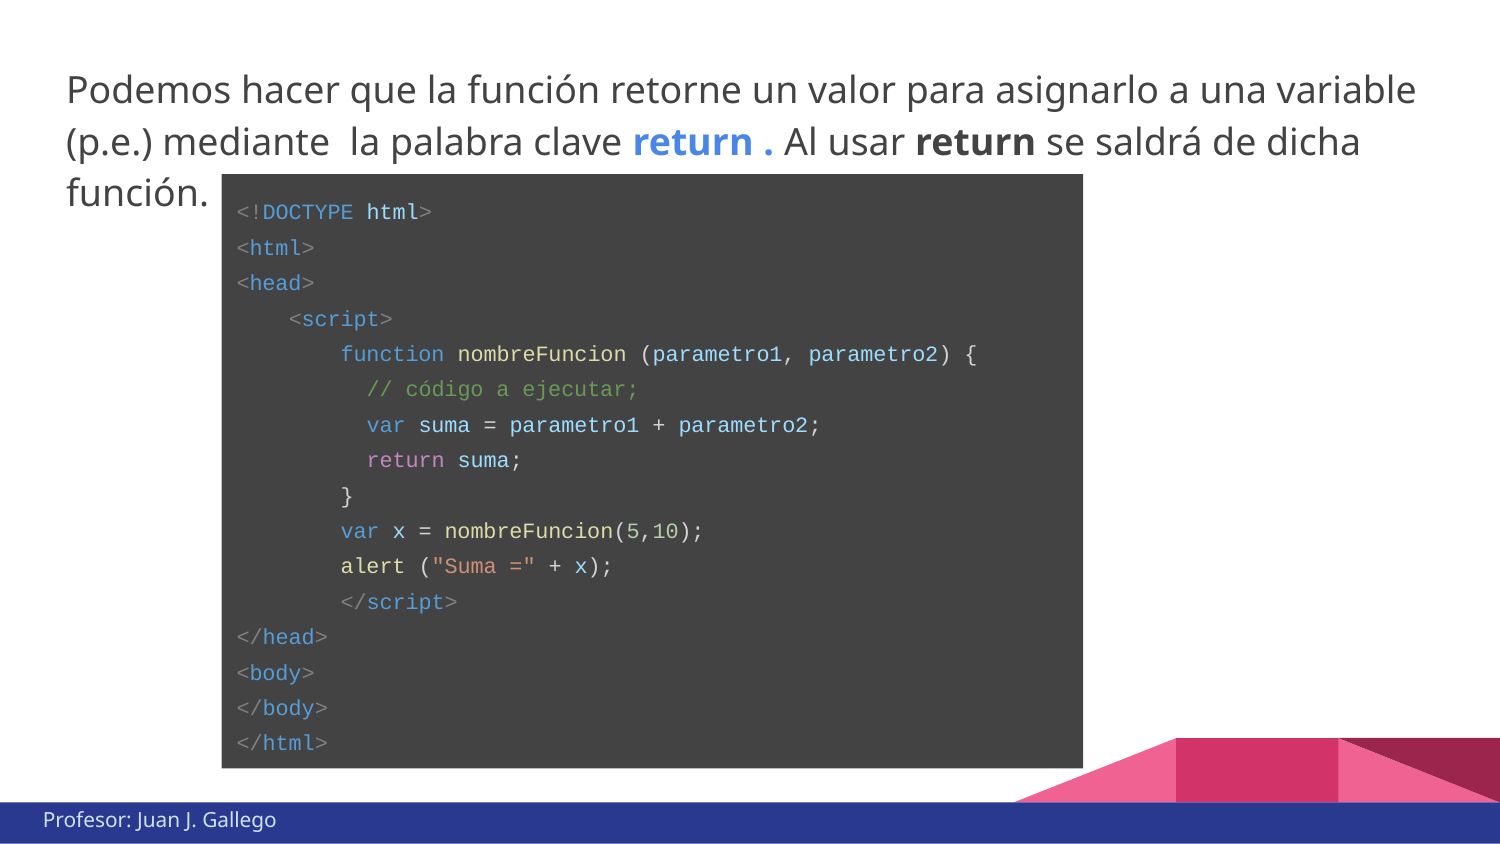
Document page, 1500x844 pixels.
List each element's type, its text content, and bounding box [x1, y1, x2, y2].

list Podemos hacer que la función retorne un valor para asignarlo a una variable (p.e.) mediante la palabra clave return . Al usar return se saldrá de dicha función. [51, 43, 1449, 750]
text_box <!DOCTYPE html> <html> <head> <script> function nombreFuncion (parametro1, parametro2) { // código a ejecutar; var suma = parametro1 + parametro2; return suma; } var x = nombreFuncion(5,10); alert ("Suma =" + x); </script> </head> <body> </body> </html> [221, 174, 1084, 769]
